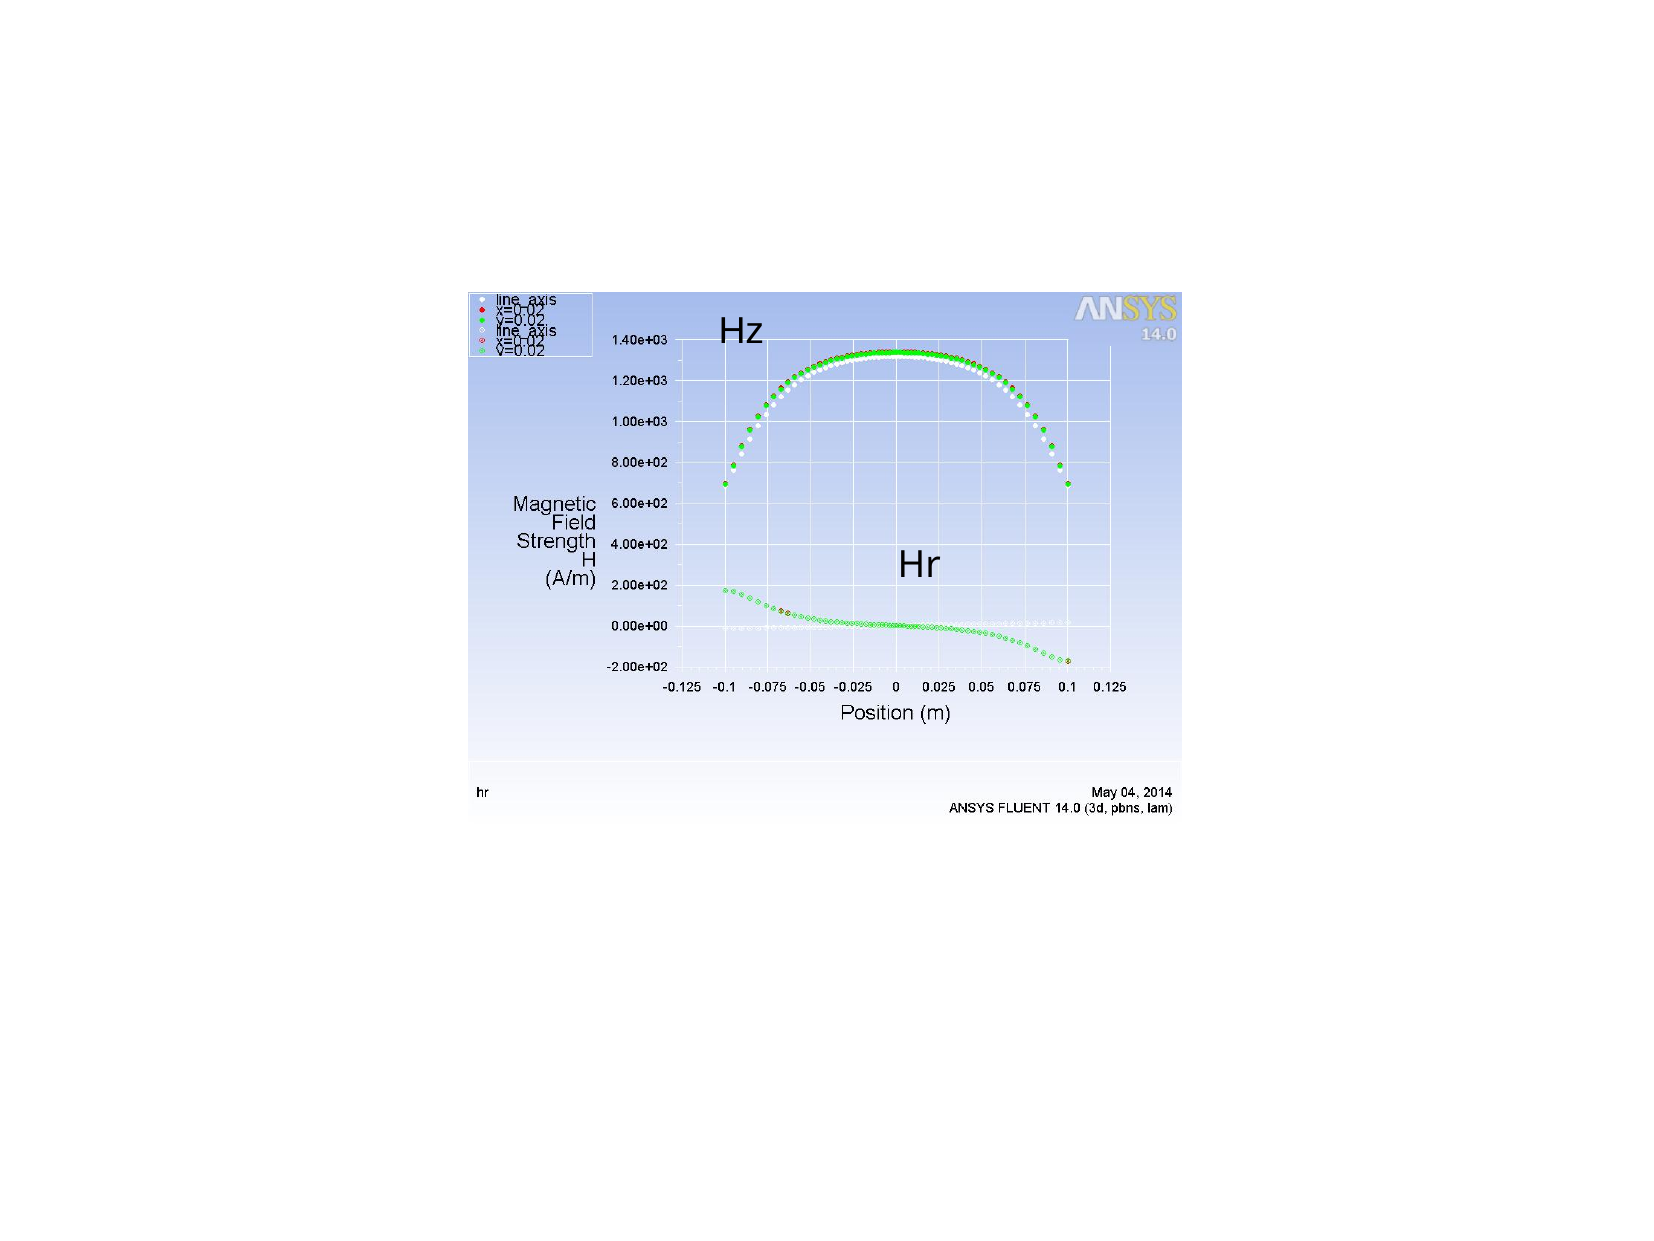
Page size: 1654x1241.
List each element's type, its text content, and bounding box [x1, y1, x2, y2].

text_box Hr [882, 532, 956, 593]
text_box Hz [703, 298, 780, 359]
picture [468, 292, 1182, 827]
